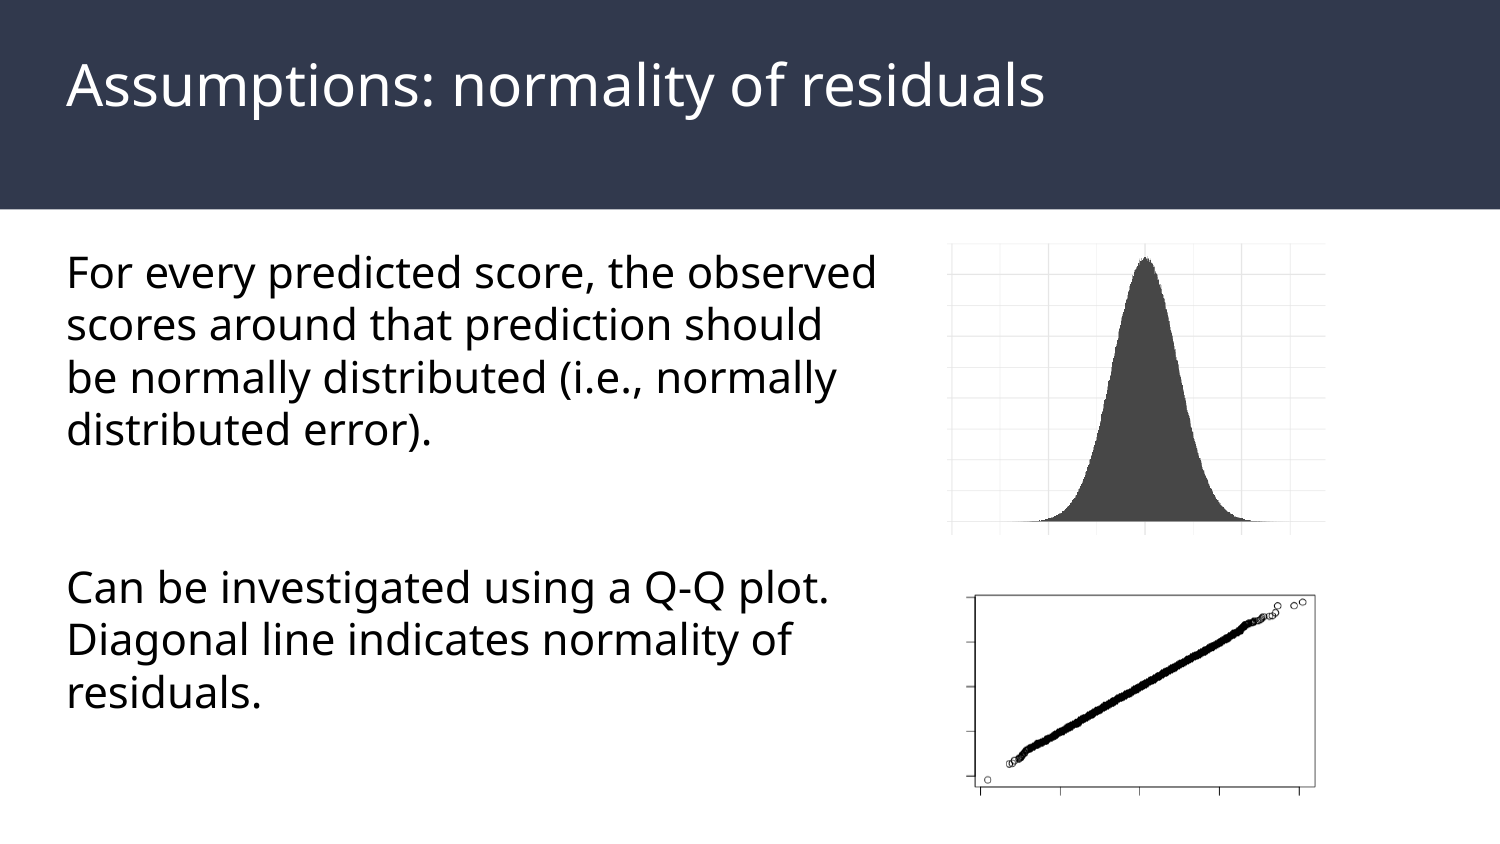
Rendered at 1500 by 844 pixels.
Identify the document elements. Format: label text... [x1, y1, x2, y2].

title Assumptions: normality of residuals [51, 33, 1449, 136]
text_box For every predicted score, the observed scores around that prediction should be normally distributed (i.e., normally distributed error). Can be investigated using a Q-Q plot. Diagonal line indicates normality of residuals. [51, 229, 895, 779]
picture [961, 575, 1331, 799]
picture [938, 237, 1331, 543]
